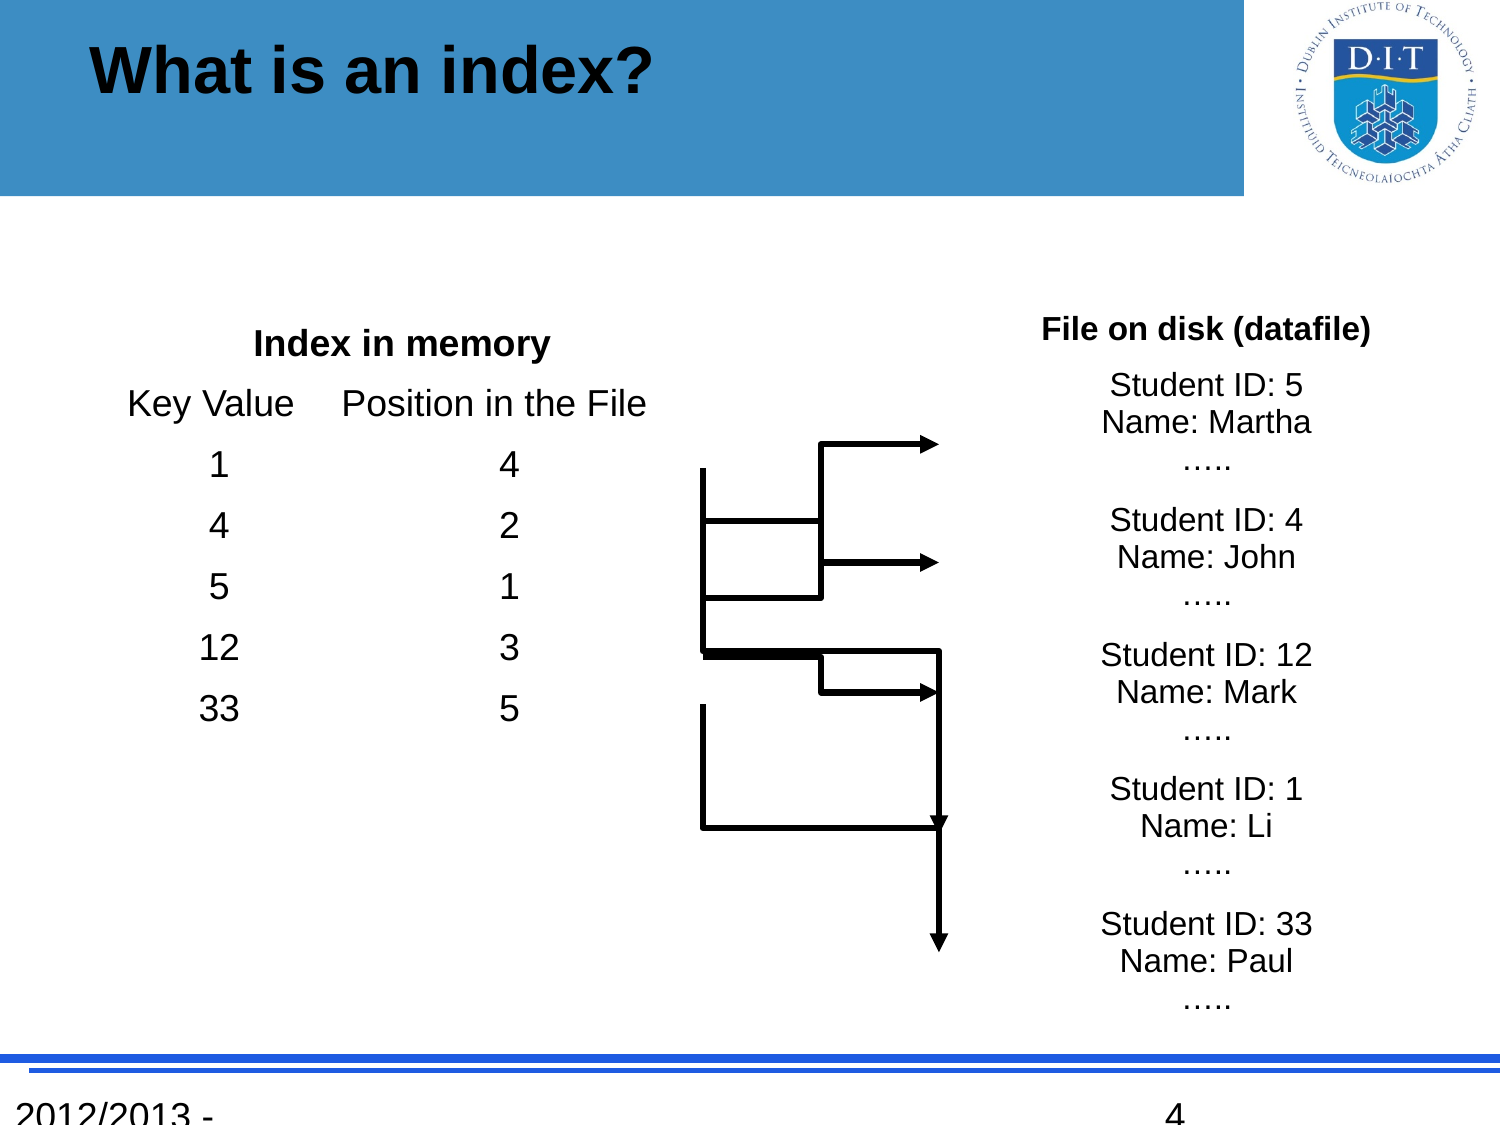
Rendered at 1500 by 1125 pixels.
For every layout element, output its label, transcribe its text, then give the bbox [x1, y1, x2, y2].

table_cell 33 [112, 679, 326, 740]
table_cell 5 [112, 558, 326, 619]
table_cell Student ID: 33 Name: Paul ….. [963, 898, 1451, 1033]
table_cell Student ID: 4 Name: John ….. [963, 494, 1451, 629]
picture [1293, 0, 1478, 185]
title What is an index? [75, 19, 1105, 182]
table_header Index in memory [112, 314, 693, 375]
table_header File on disk (datafile) [963, 303, 1451, 359]
table_cell 5 [326, 679, 693, 740]
table_cell Student ID: 12 Name: Mark ….. [963, 629, 1451, 763]
table_cell Key Value [112, 375, 326, 436]
table_cell Student ID: 5 Name: Martha ….. [963, 359, 1451, 494]
slide_number <number> [1149, 1084, 1500, 1125]
table_cell 3 [326, 619, 693, 679]
table_cell 1 [326, 558, 693, 619]
table_cell Position in the File [326, 375, 693, 436]
table_cell 4 [112, 497, 326, 558]
table_cell 4 [326, 436, 693, 497]
table_cell 12 [112, 619, 326, 679]
table_cell 1 [112, 436, 326, 497]
slide_number 2012/2013 - DT228/4 [0, 1084, 350, 1125]
table_cell 2 [326, 497, 693, 558]
table_cell Student ID: 1 Name: Li ….. [963, 763, 1451, 898]
